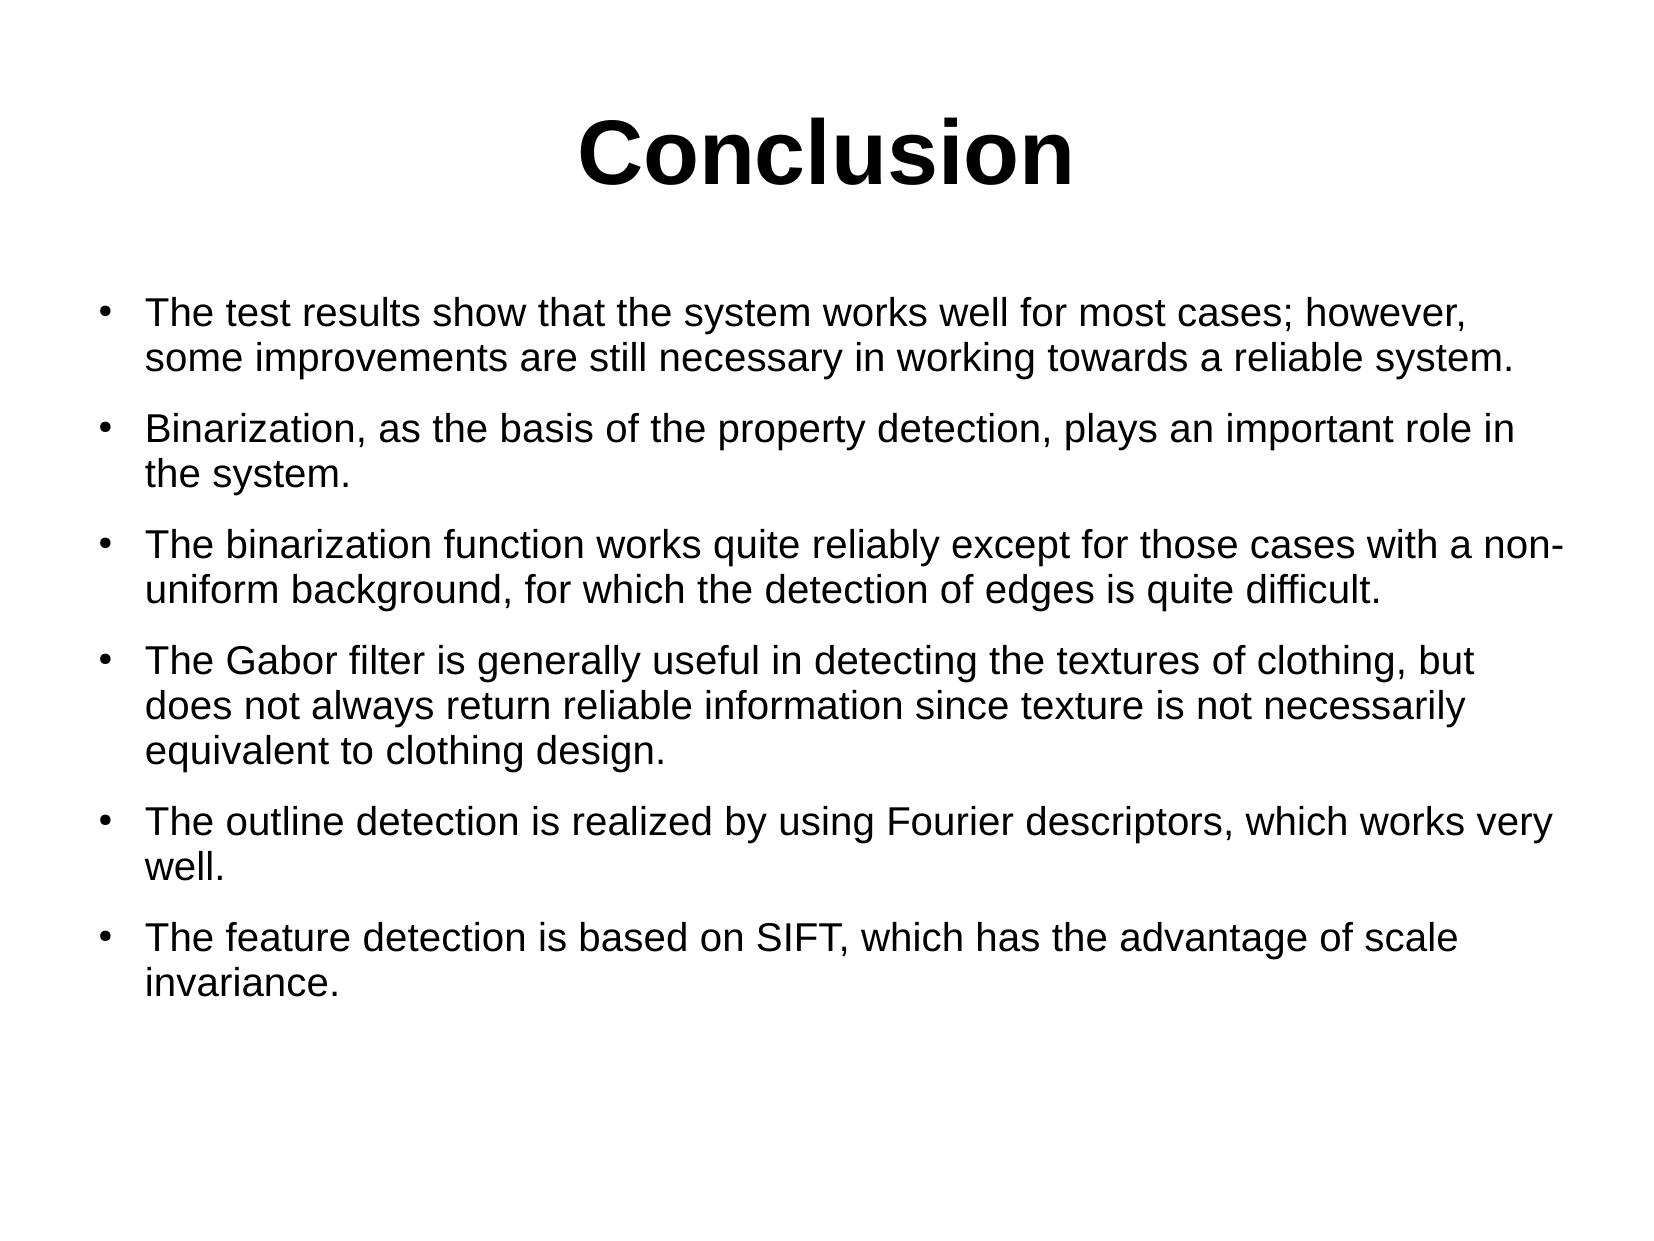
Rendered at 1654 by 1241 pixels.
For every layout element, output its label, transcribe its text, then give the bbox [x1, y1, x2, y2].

title Conclusion [82, 49, 1571, 257]
list The test results show that the system works well for most cases; however, some improvements are still necessary in working towards a reliable system. Binarization, as the basis of the property detection, plays an important role in the system. The binarization function works quite reliably except for those cases with a non-uniform background, for which the detection of edges is quite difficult. The Gabor filter is generally useful in detecting the textures of clothing, but does not always return reliable information since texture is not necessarily equivalent to clothing design. The outline detection is realized by using Fourier descriptors, which works very well. The feature detection is based on SIFT, which has the advantage of scale invariance. [82, 290, 1571, 1010]
